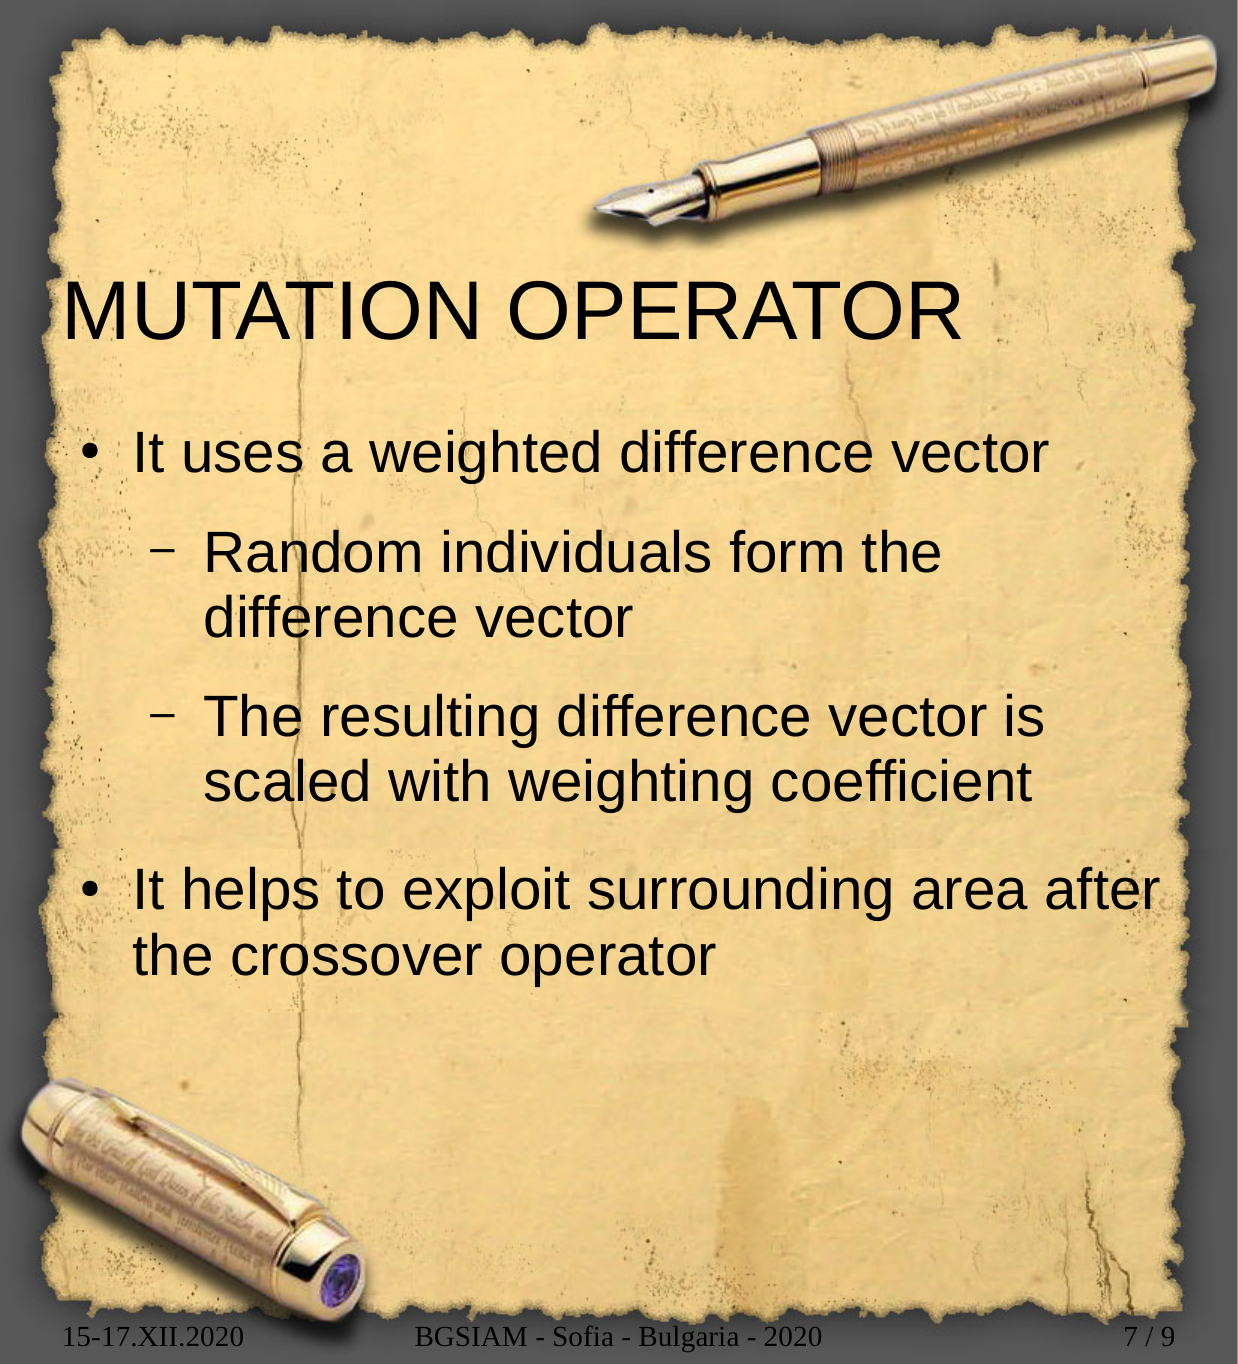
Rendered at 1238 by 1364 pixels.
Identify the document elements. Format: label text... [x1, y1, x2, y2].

picture [0, 0, 1238, 1364]
list It uses a weighted difference vector Random individuals form the difference vector The resulting difference vector is scaled with weighting coefficient It helps to exploit surrounding area after the crossover operator [61, 420, 1176, 1110]
title Mutation operator [61, 240, 1176, 383]
